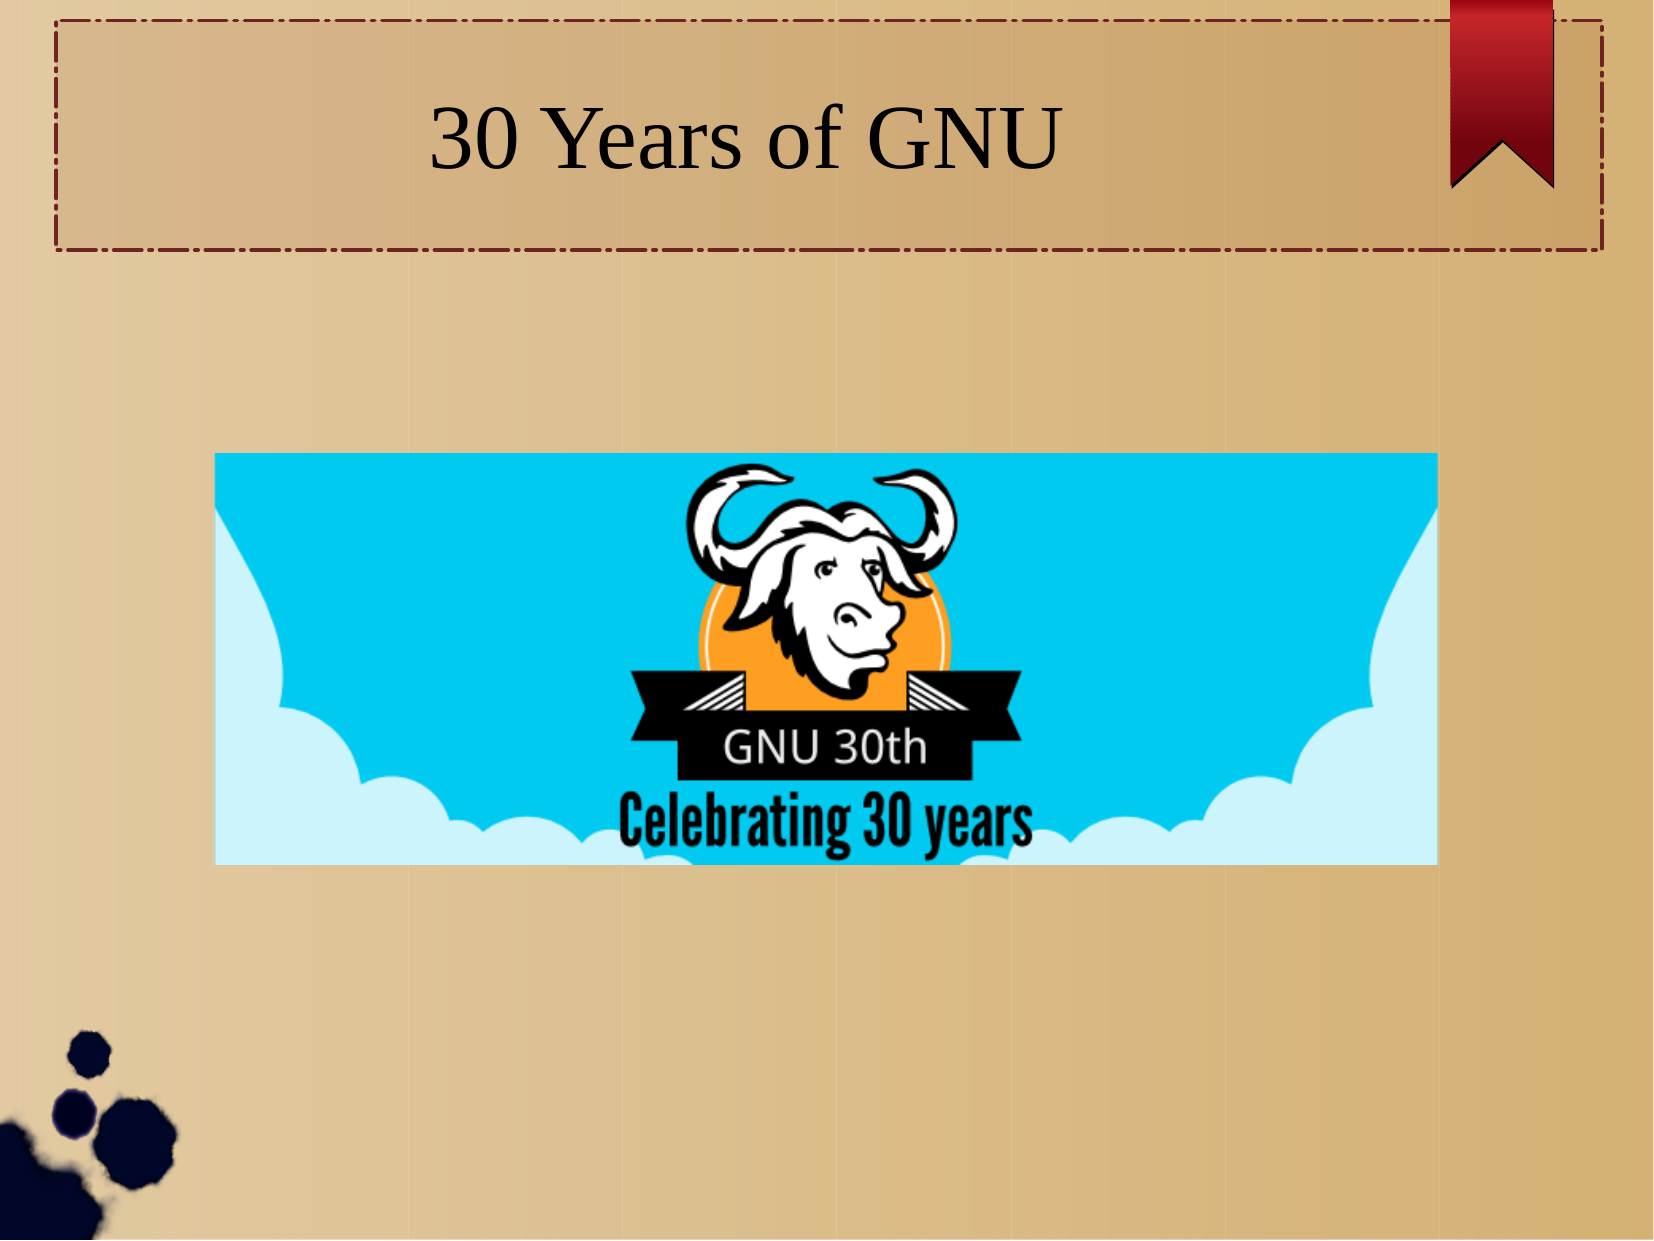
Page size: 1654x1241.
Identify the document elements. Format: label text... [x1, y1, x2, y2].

picture [82, 453, 1571, 865]
title 30 Years of GNU [82, 47, 1412, 229]
